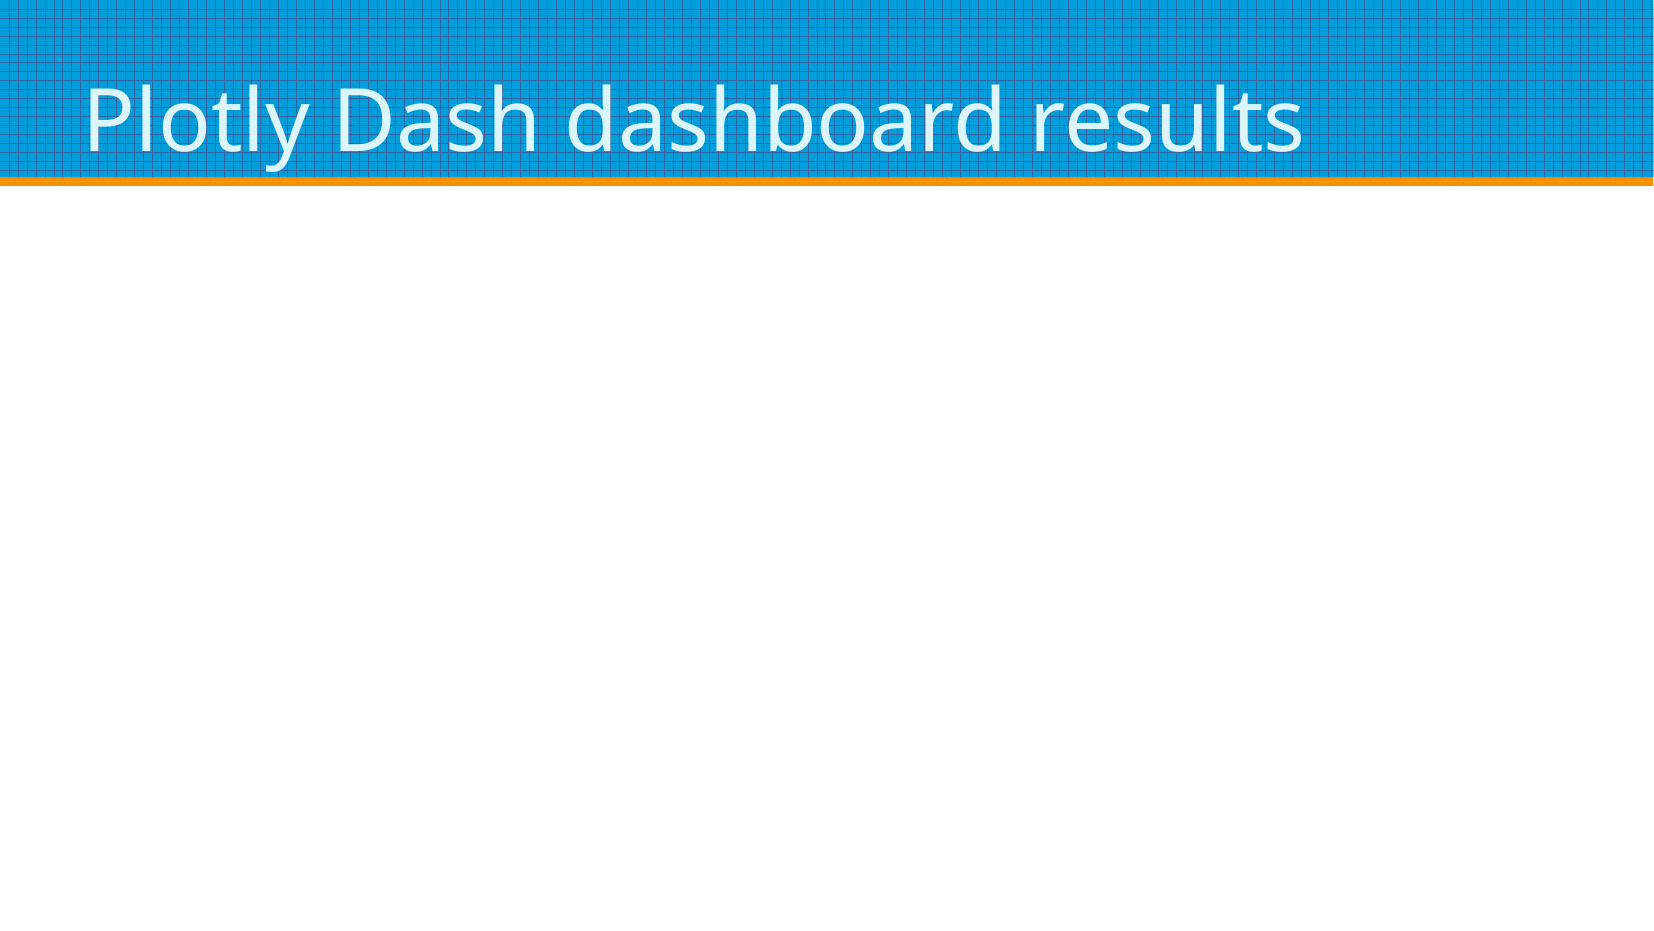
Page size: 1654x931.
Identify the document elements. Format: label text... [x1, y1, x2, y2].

title Plotly Dash dashboard results [82, 14, 1571, 178]
